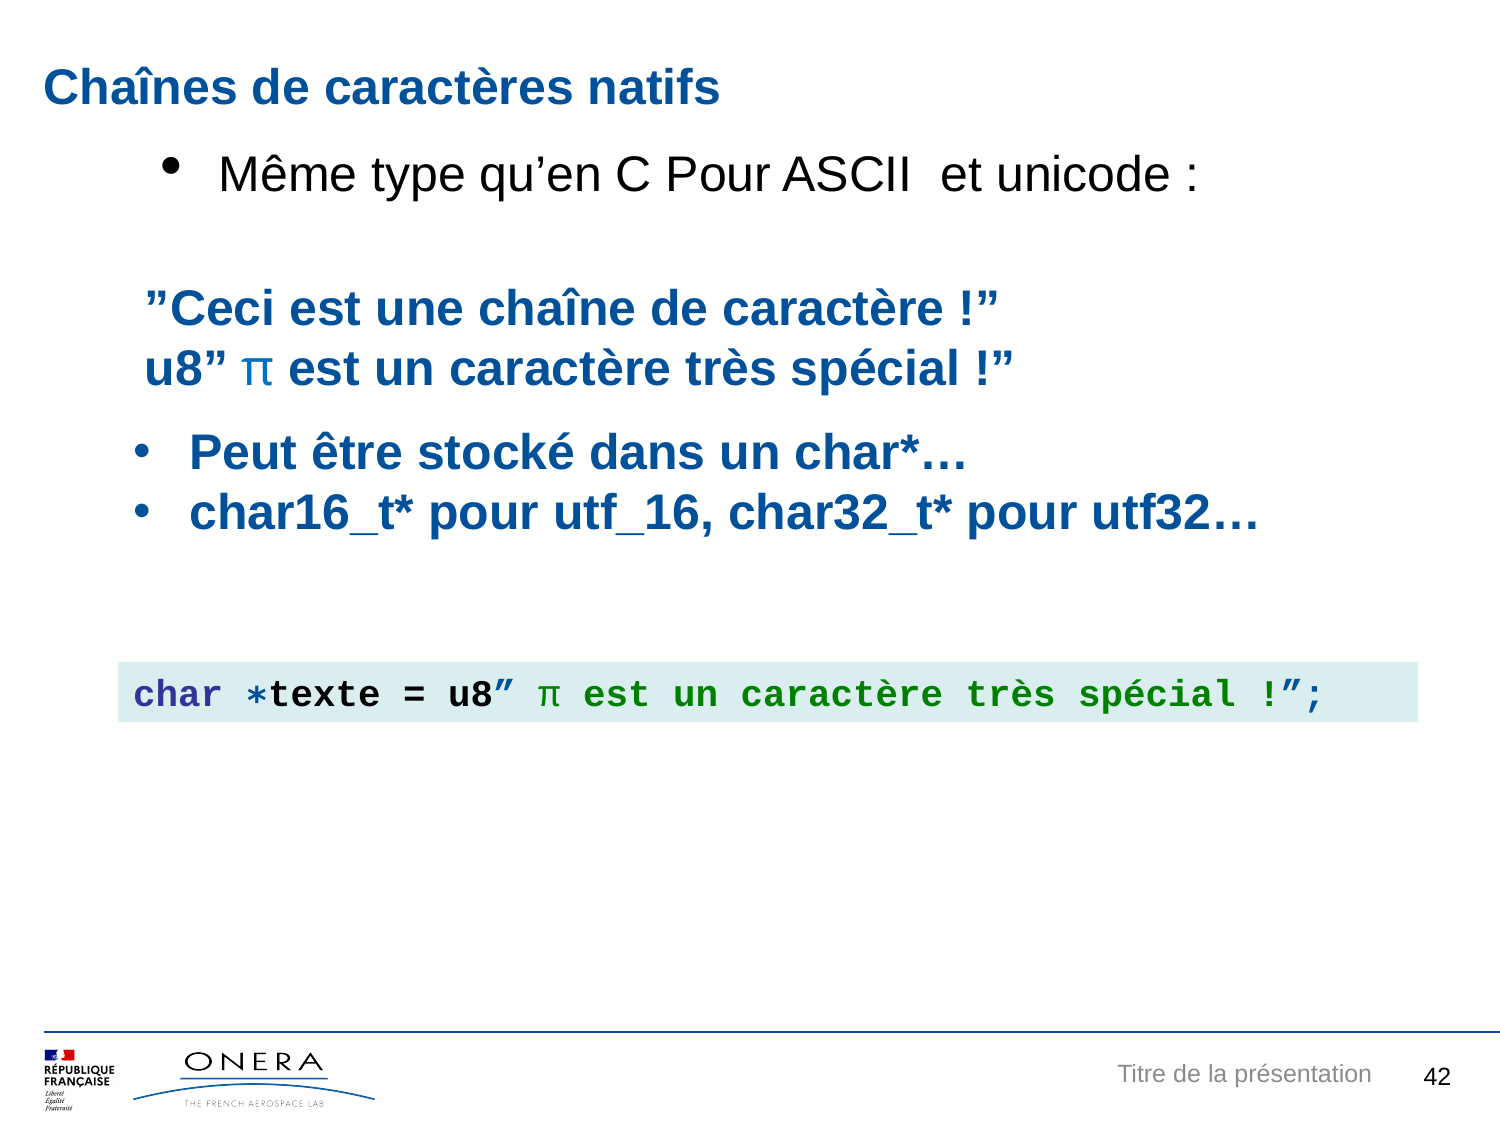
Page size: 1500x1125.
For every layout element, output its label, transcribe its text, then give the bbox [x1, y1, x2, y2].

picture [34, 1039, 125, 1121]
text_box Titre de la présentation [466, 1042, 1388, 1103]
text_box ”Ceci est une chaîne de caractère !” u8” π est un caractère très spécial !” [130, 268, 1464, 412]
text_box Même type qu’en C Pour ASCII et unicode : [43, 141, 1319, 230]
text_box Chaînes de caractères natifs [43, 0, 1486, 169]
text_box char ∗texte = u8” π est un caractère très spécial !”; [118, 662, 1418, 722]
text_box Peut être stocké dans un char*… char16_t* pour utf_16, char32_t* pour utf32… [118, 412, 1464, 548]
text_box <numéro> [1374, 1025, 1500, 1125]
picture [133, 1052, 375, 1107]
